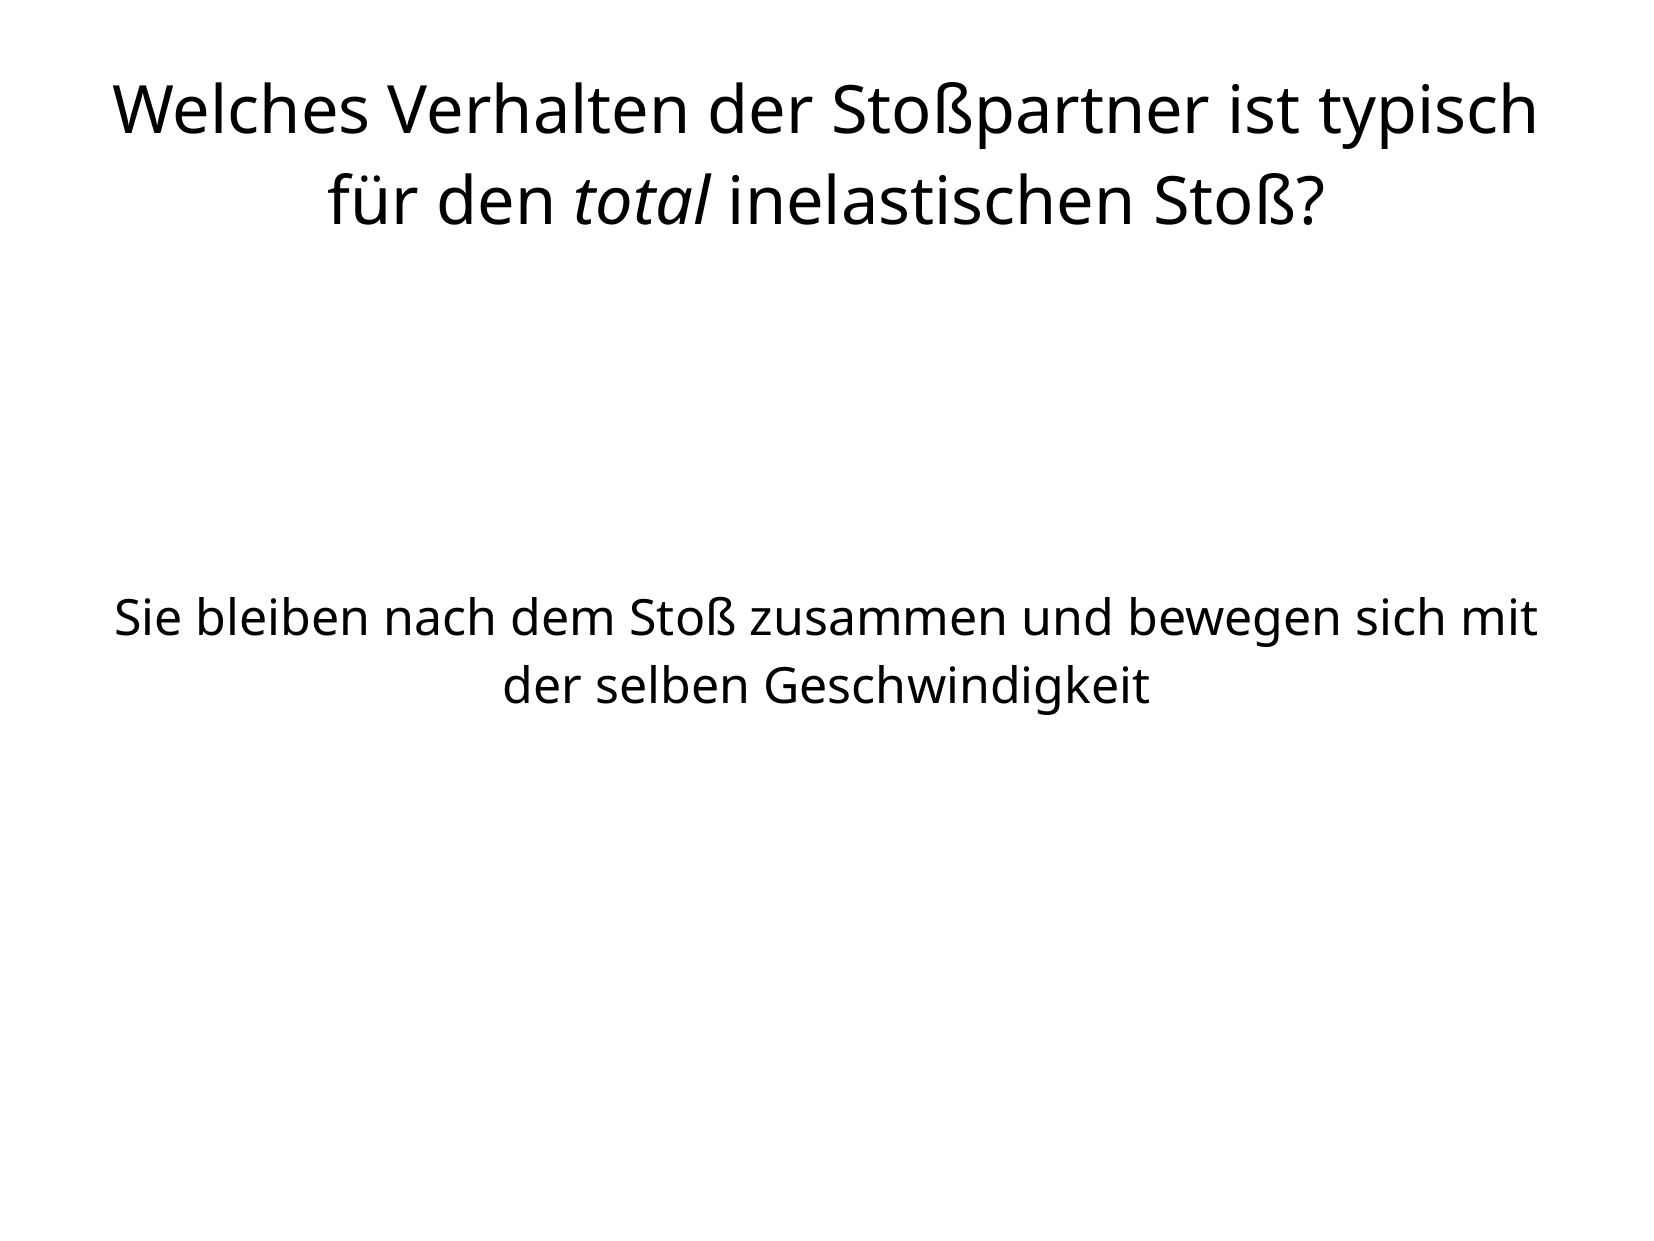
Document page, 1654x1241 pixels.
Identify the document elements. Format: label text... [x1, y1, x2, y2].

subtitle Sie bleiben nach dem Stoß zusammen und bewegen sich mit der selben Geschwindigkeit [82, 290, 1571, 1010]
title Welches Verhalten der Stoßpartner ist typisch für den total inelastischen Stoß? [82, 49, 1571, 257]
